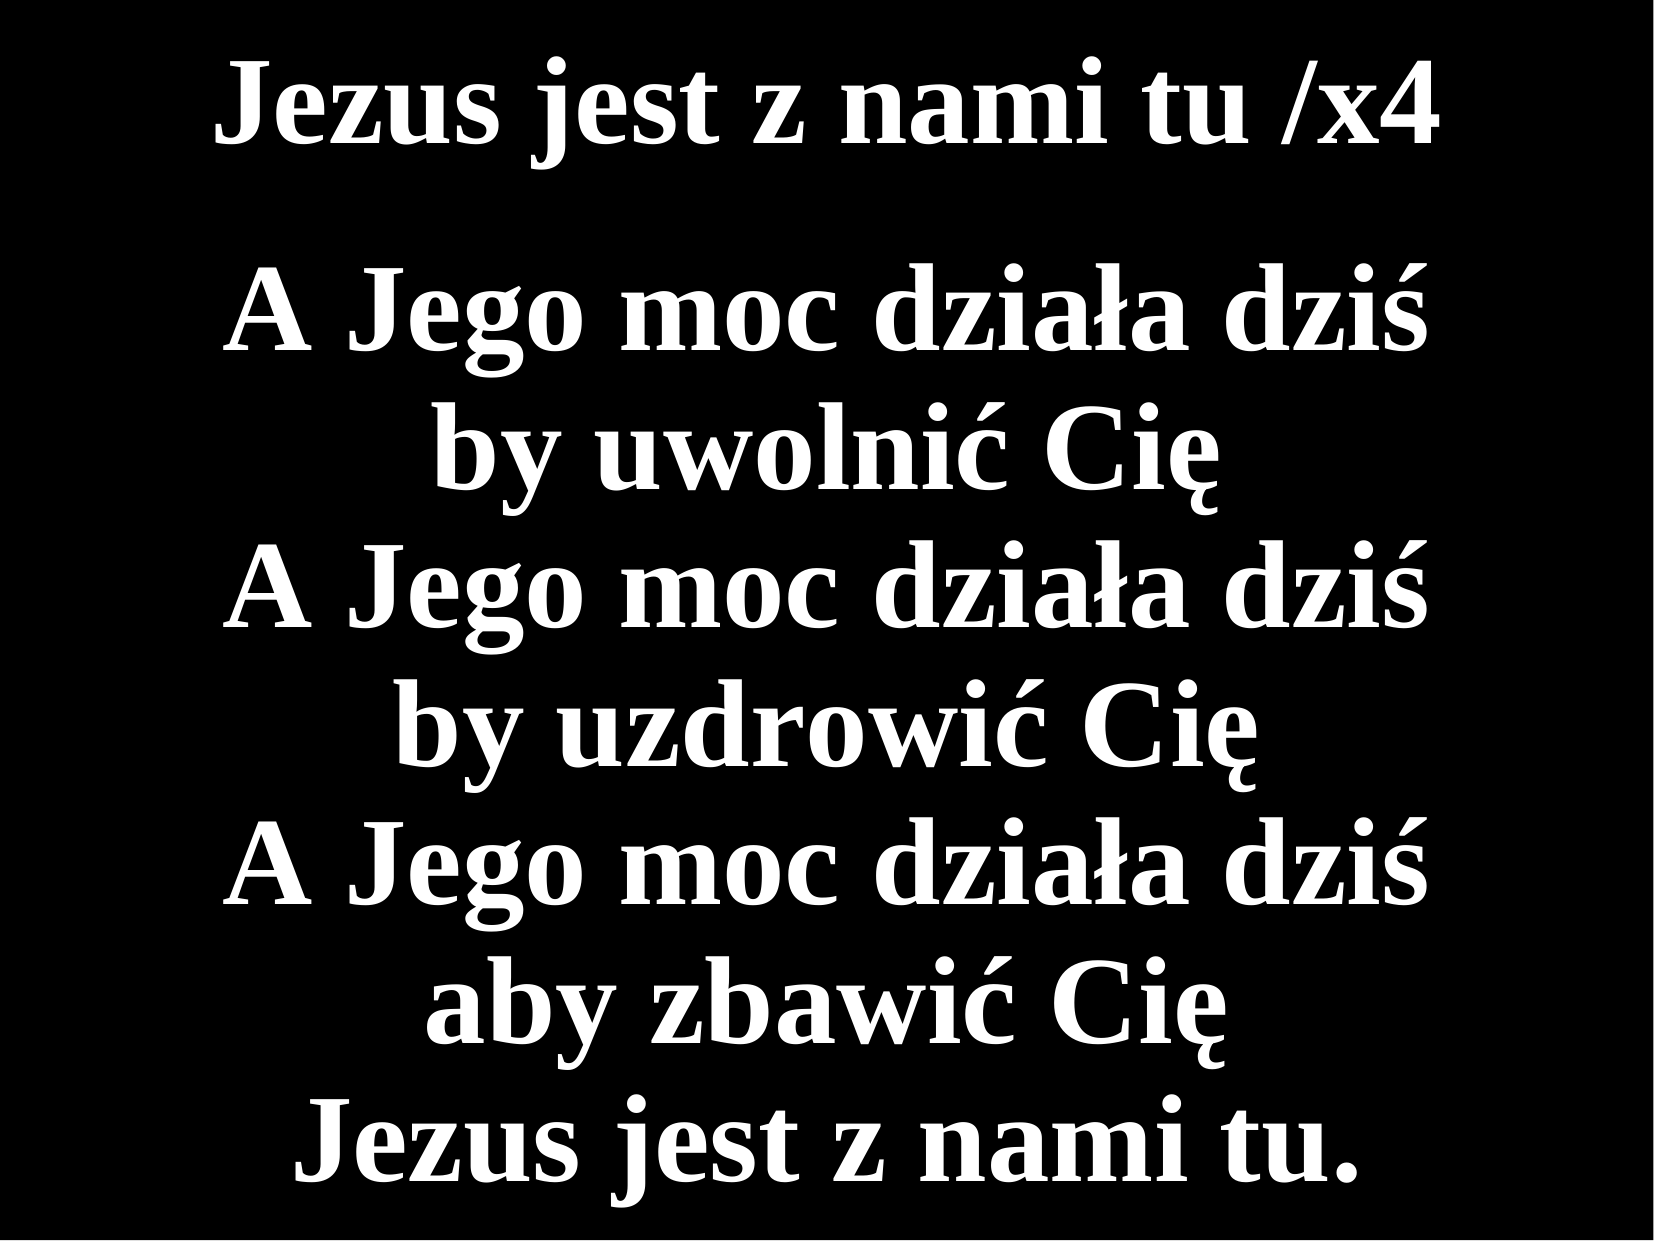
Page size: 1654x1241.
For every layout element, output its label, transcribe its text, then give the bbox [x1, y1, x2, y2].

title Jezus jest z nami tu /x4 ppp ppp A Jego moc działa dziś by uwolnić Cię A Jego moc działa dziś by uzdrowić Cię A Jego moc działa dziś aby zbawić Cię Jezus jest z nami tu. [0, 0, 1654, 1241]
